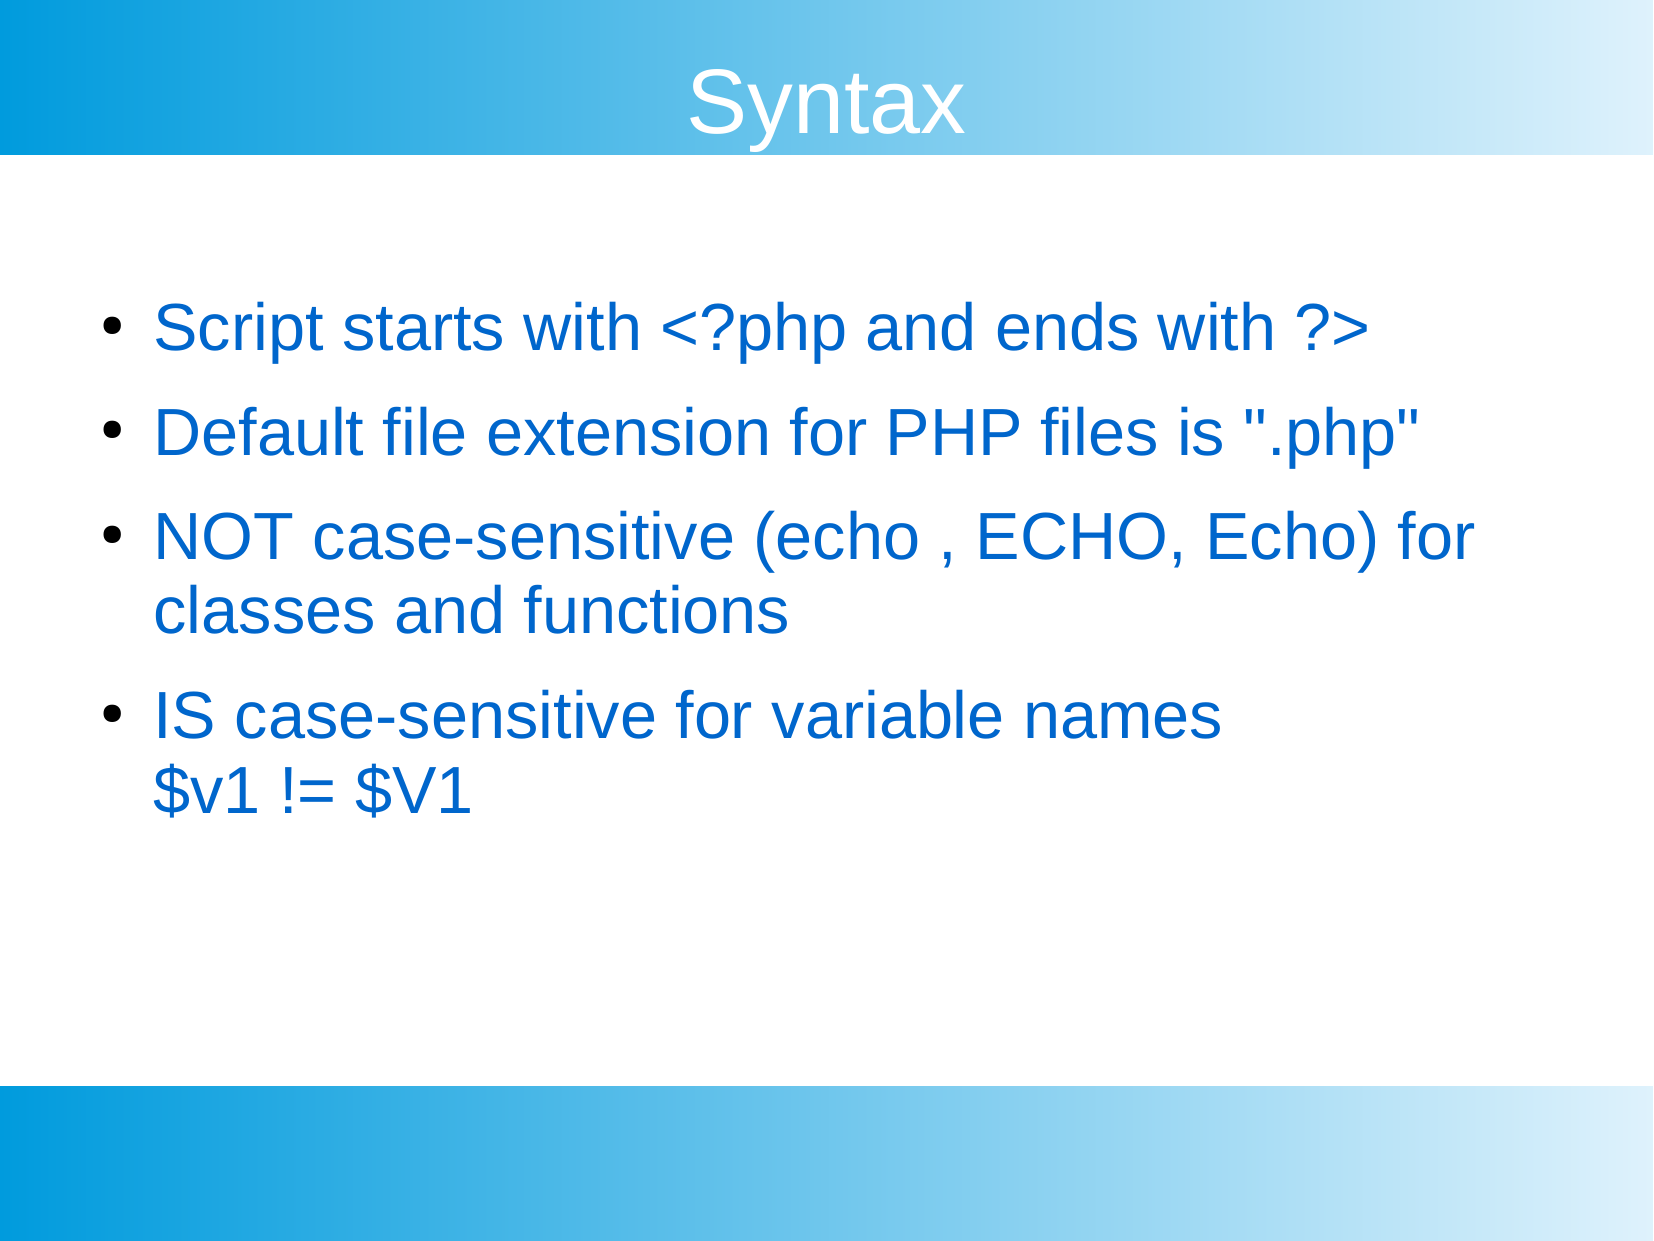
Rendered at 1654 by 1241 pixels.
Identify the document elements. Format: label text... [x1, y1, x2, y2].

title Syntax [82, 49, 1571, 155]
list Script starts with <?php and ends with ?> Default file extension for PHP files is ".php" NOT case-sensitive (echo , ECHO, Echo) for classes and functions IS case-sensitive for variable names $v1 != $V1 [82, 290, 1571, 1010]
